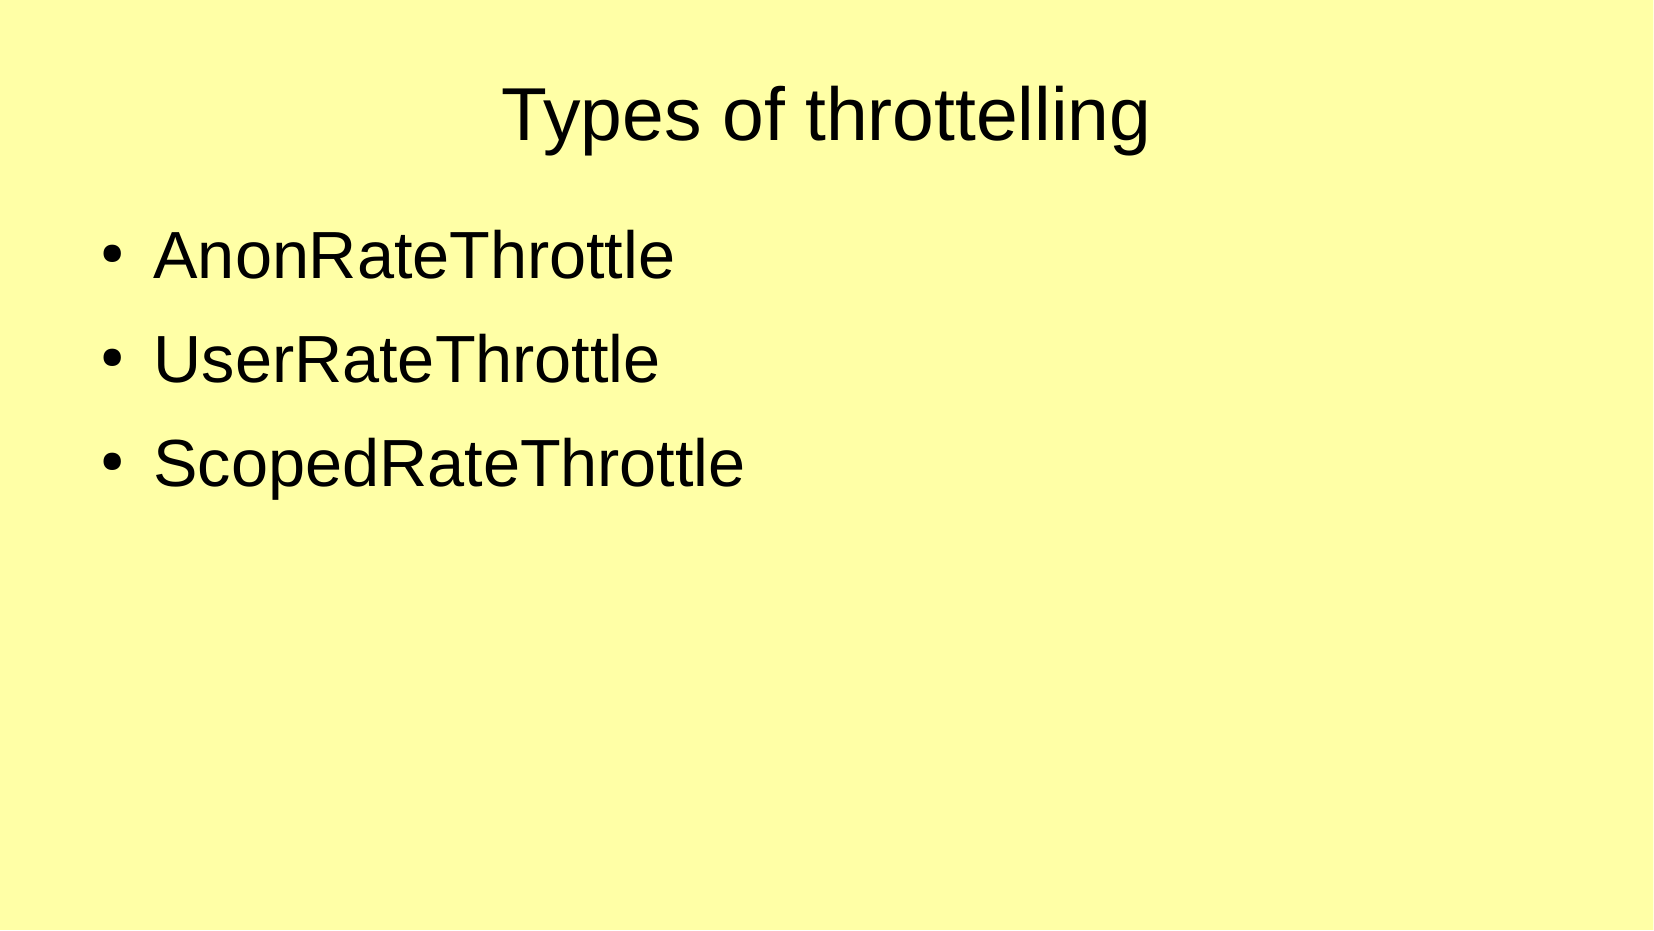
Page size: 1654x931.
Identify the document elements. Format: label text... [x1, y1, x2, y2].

list AnonRateThrottle UserRateThrottle ScopedRateThrottle [82, 217, 1571, 758]
title Types of throttelling [82, 37, 1571, 193]
